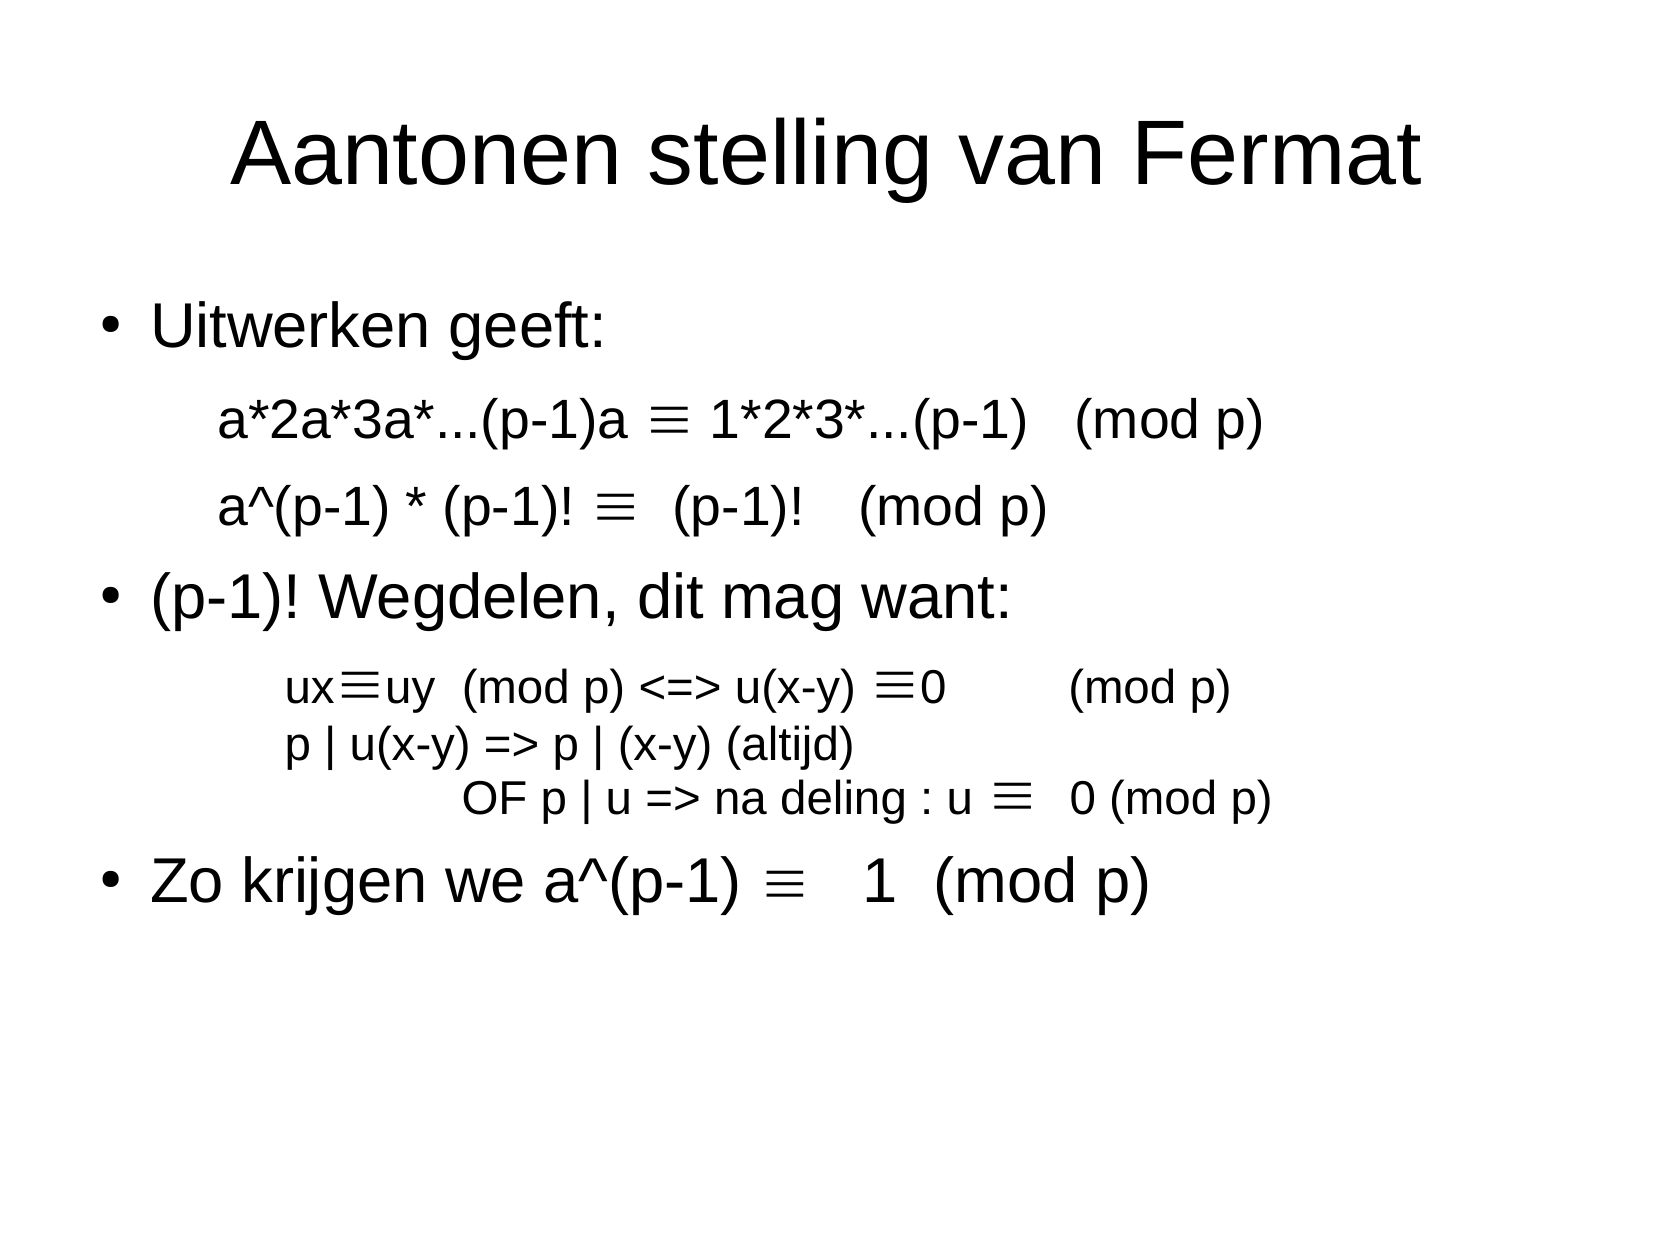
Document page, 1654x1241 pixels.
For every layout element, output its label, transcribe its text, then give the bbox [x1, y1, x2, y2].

list Uitwerken geeft: a*2a*3a*...(p-1)a ≡ 1*2*3*...(p-1) (mod p) a^(p-1) * (p-1)! ≡ (p-1)! (mod p) (p-1)! Wegdelen, dit mag want: ux≡uy (mod p) <=> u(x-y) ≡0 (mod p) p | u(x-y) => p | (x-y) (altijd) OF p | u => na deling : u ≡ 0 (mod p) Zo krijgen we a^(p-1) ≡ 1 (mod p) [82, 290, 1571, 1010]
title Aantonen stelling van Fermat [82, 49, 1571, 257]
